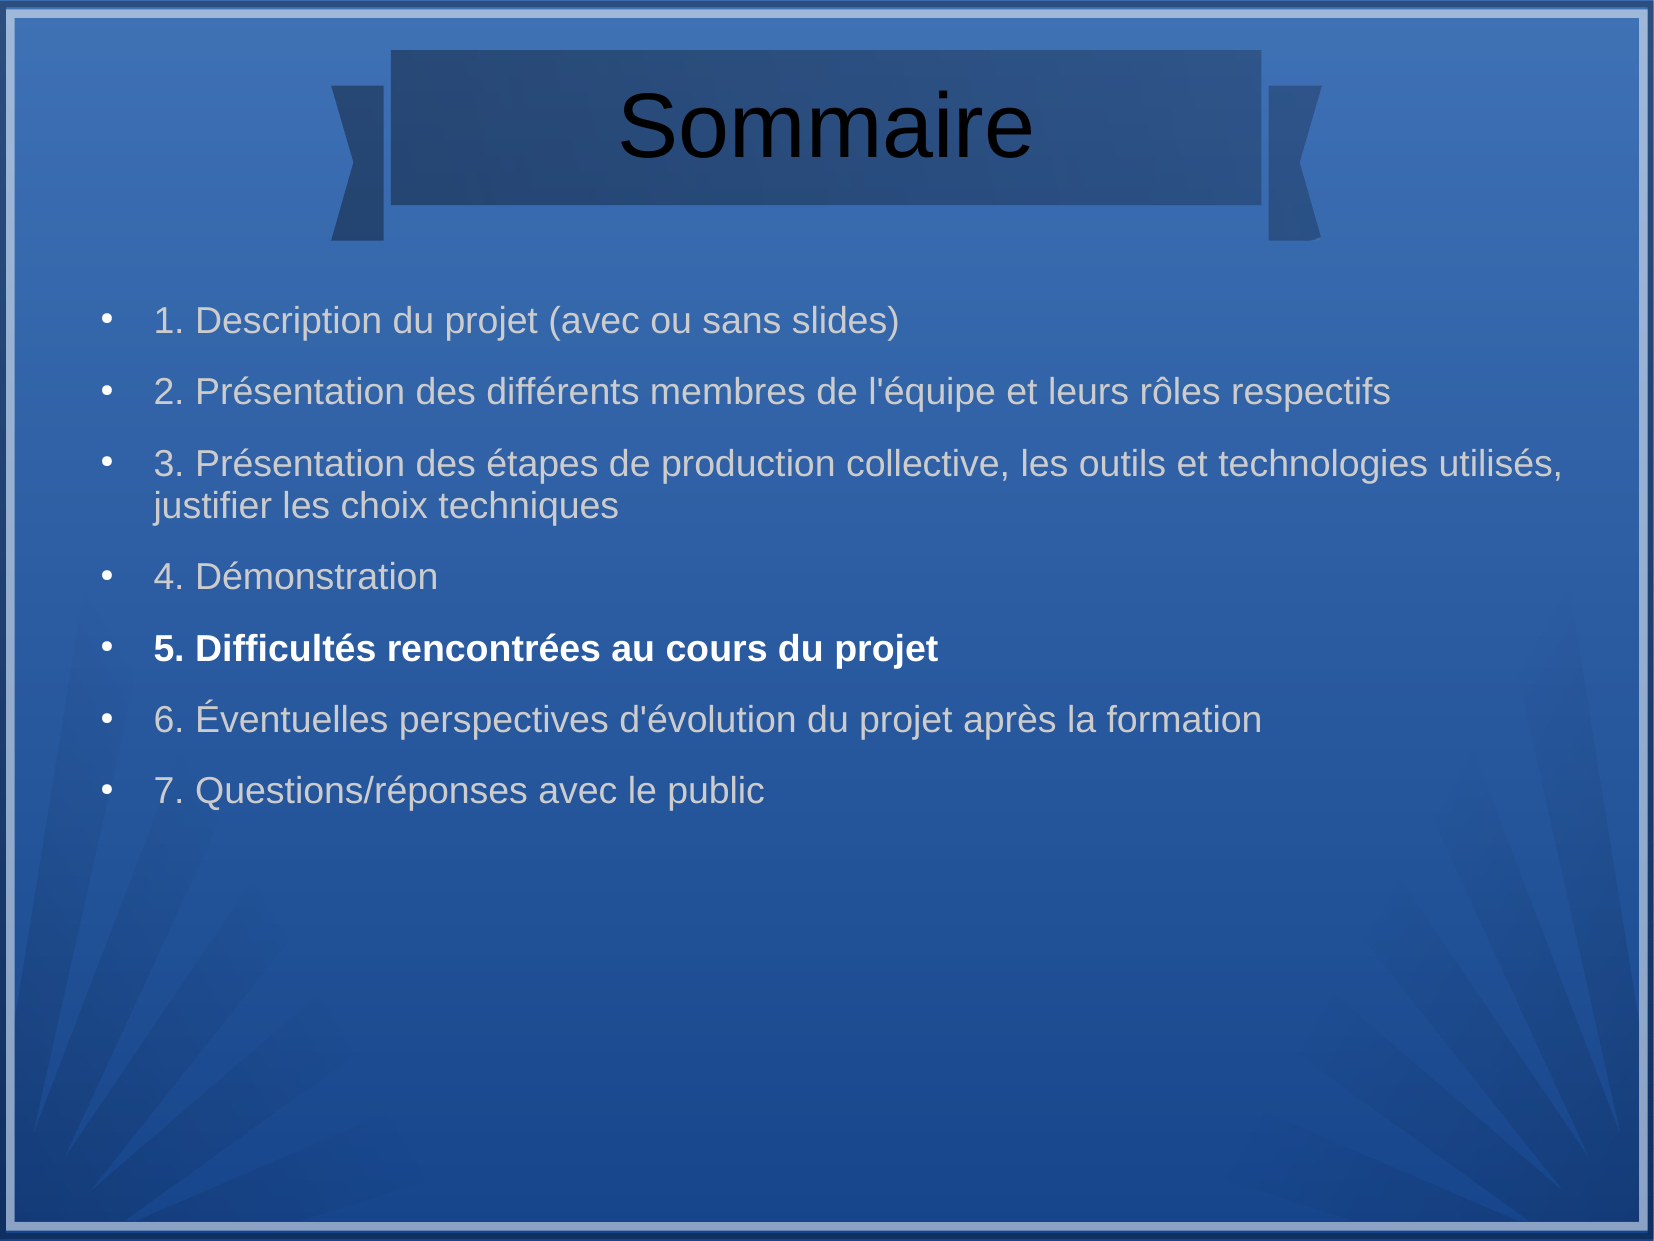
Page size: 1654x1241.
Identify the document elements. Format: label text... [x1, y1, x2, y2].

list 1. Description du projet (avec ou sans slides) 2. Présentation des différents membres de l'équipe et leurs rôles respectifs 3. Présentation des étapes de production collective, les outils et technologies utilisés, justifier les choix techniques 4. Démonstration 5. Difficultés rencontrées au cours du projet 6. Éventuelles perspectives d'évolution du projet après la formation 7. Questions/réponses avec le public [82, 299, 1571, 1241]
title Sommaire [389, 47, 1264, 205]
